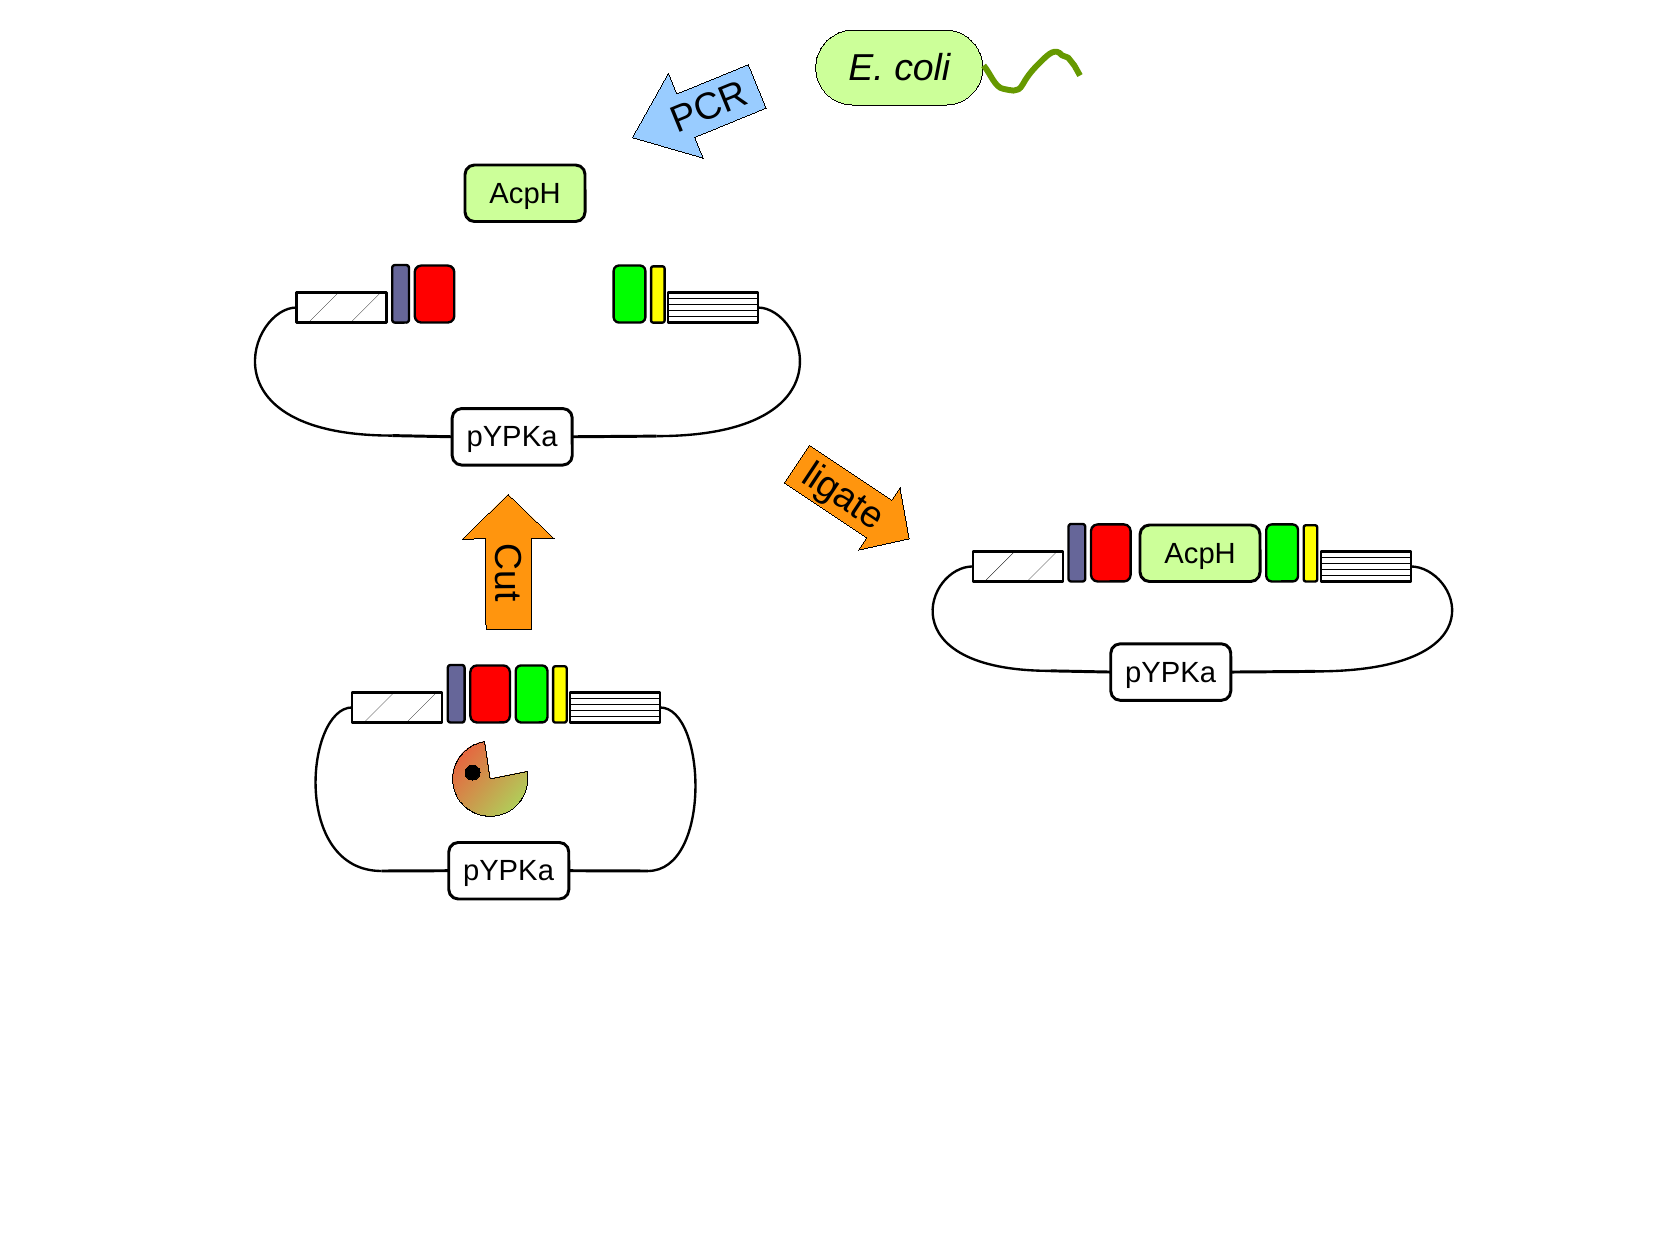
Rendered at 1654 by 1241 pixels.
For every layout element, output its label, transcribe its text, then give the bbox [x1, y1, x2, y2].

text_box [1303, 525, 1318, 582]
text_box ligate [784, 445, 910, 551]
text_box [570, 692, 661, 723]
text_box [1090, 524, 1131, 582]
text_box Cut [462, 494, 555, 630]
text_box [1068, 523, 1086, 582]
text_box [352, 692, 443, 723]
text_box [447, 664, 465, 723]
text_box [613, 265, 646, 323]
text_box pYPKa [448, 842, 569, 899]
text_box pYPKa [452, 408, 573, 466]
text_box [296, 292, 387, 323]
text_box [515, 665, 548, 723]
text_box AcpH [465, 165, 586, 222]
text_box [452, 741, 528, 817]
text_box [414, 265, 455, 323]
text_box [668, 292, 759, 323]
text_box [553, 666, 567, 723]
text_box [1320, 551, 1411, 582]
text_box [470, 665, 510, 723]
text_box pYPKa [1110, 643, 1231, 701]
text_box PCR [632, 64, 767, 159]
text_box [651, 266, 665, 323]
text_box E. coli [815, 30, 983, 106]
text_box [1266, 524, 1299, 582]
text_box AcpH [1140, 525, 1261, 582]
text_box [392, 265, 409, 323]
text_box [972, 551, 1063, 582]
